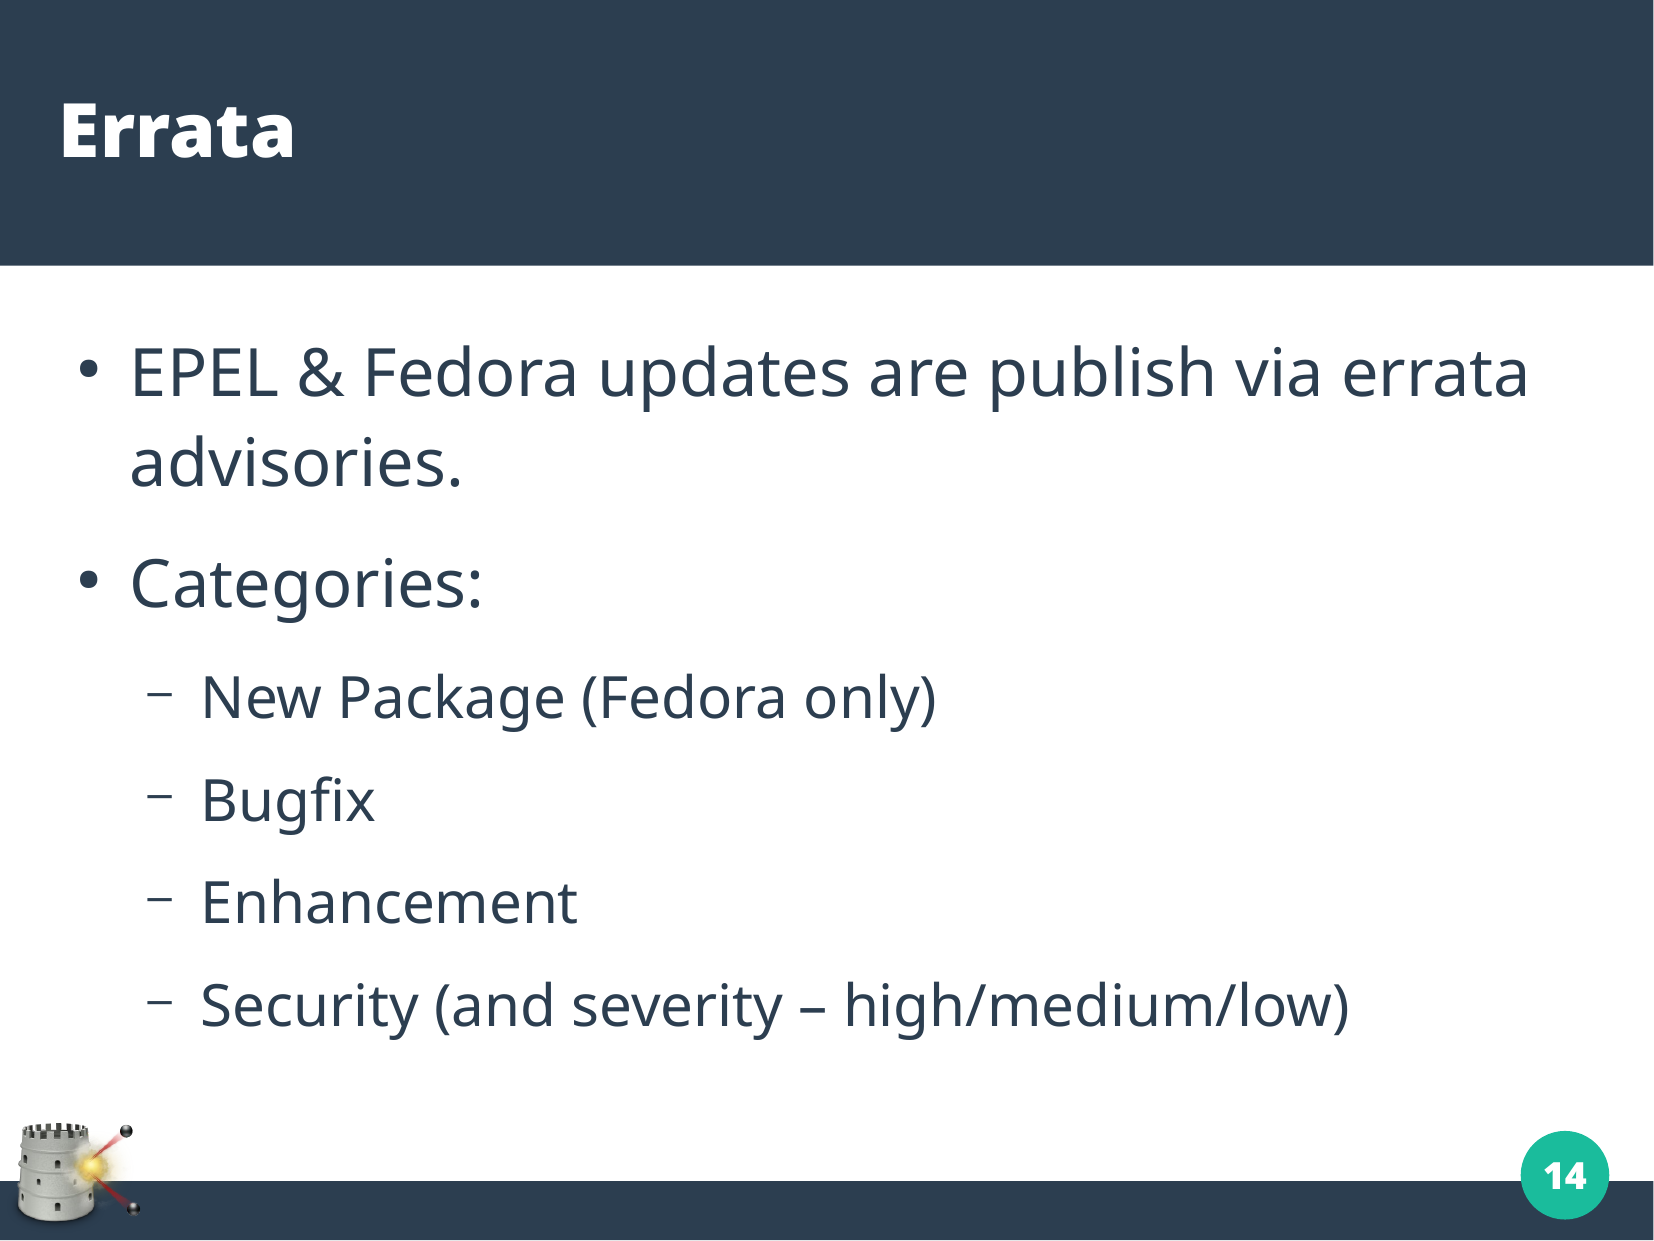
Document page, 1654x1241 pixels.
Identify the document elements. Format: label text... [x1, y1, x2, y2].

title Errata [59, 49, 1595, 207]
picture [5, 1104, 148, 1241]
list EPEL & Fedora updates are publish via errata advisories. Categories: New Package (Fedora only) Bugfix Enhancement Security (and severity – high/medium/low) [59, 324, 1595, 1152]
